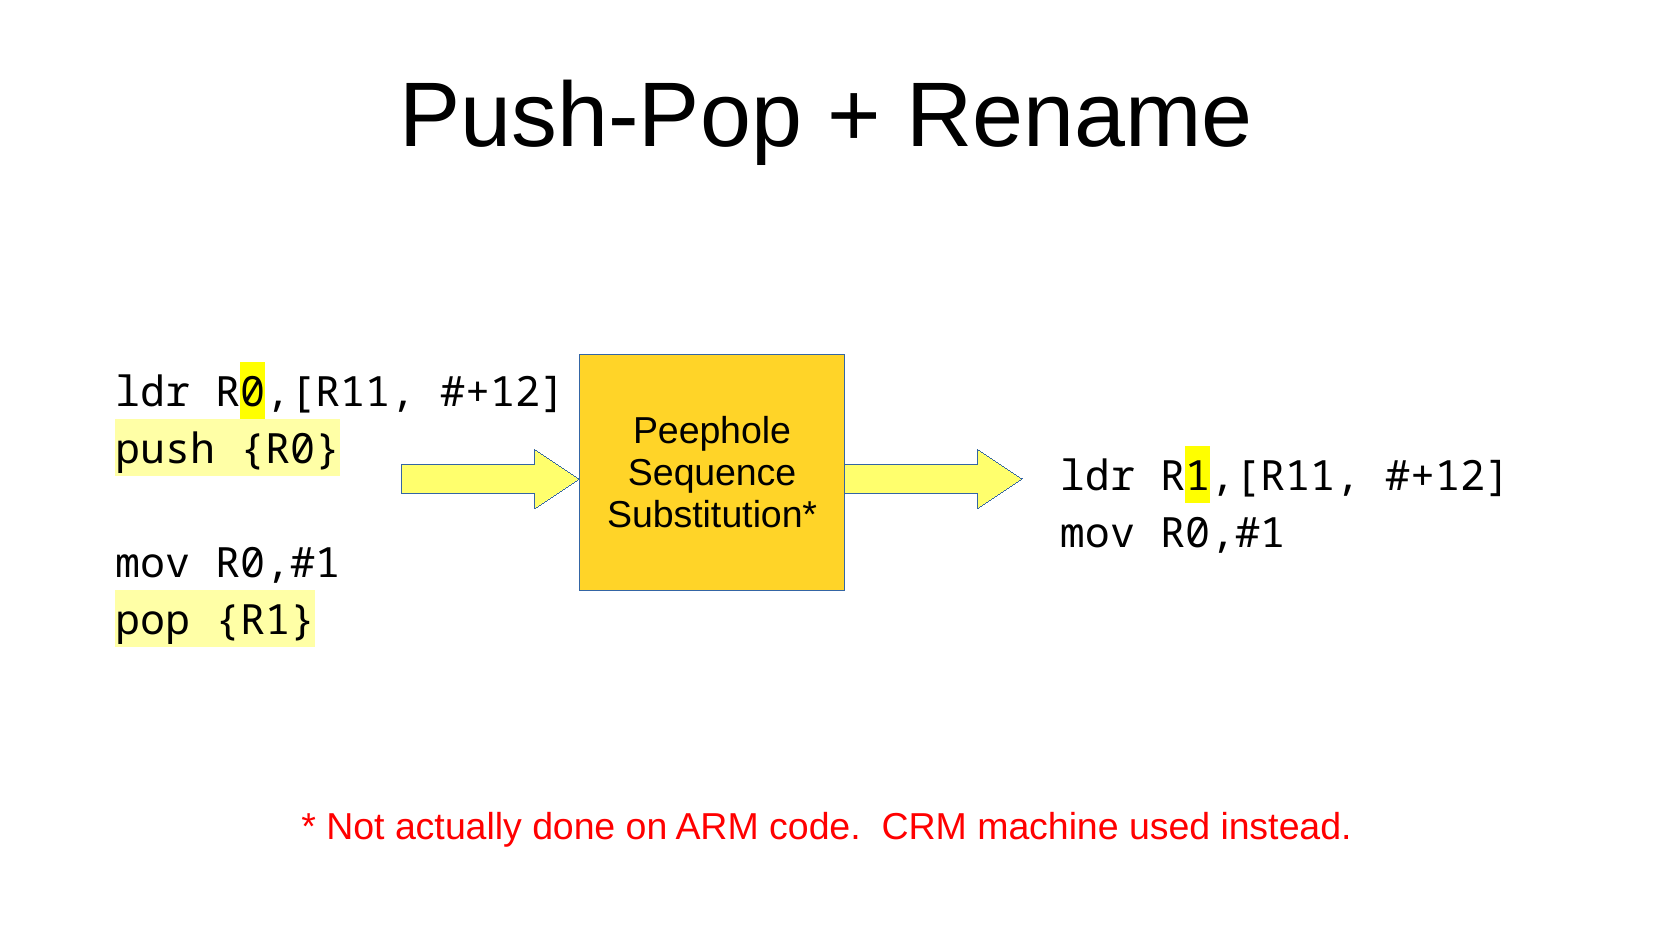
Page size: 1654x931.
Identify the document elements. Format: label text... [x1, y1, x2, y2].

text_box [844, 449, 1023, 509]
text_box * Not actually done on ARM code. CRM machine used instead. [354, 797, 1300, 857]
text_box ldr R1,[R11, #+12] mov R0,#1 [1045, 438, 1565, 621]
text_box ldr R0,[R11, #+12] push {R0} mov R0,#1 pop {R1} [100, 354, 621, 620]
text_box Peephole Sequence Substitution* [579, 354, 845, 591]
text_box [401, 449, 580, 509]
title Push-Pop + Rename [82, 37, 1571, 193]
